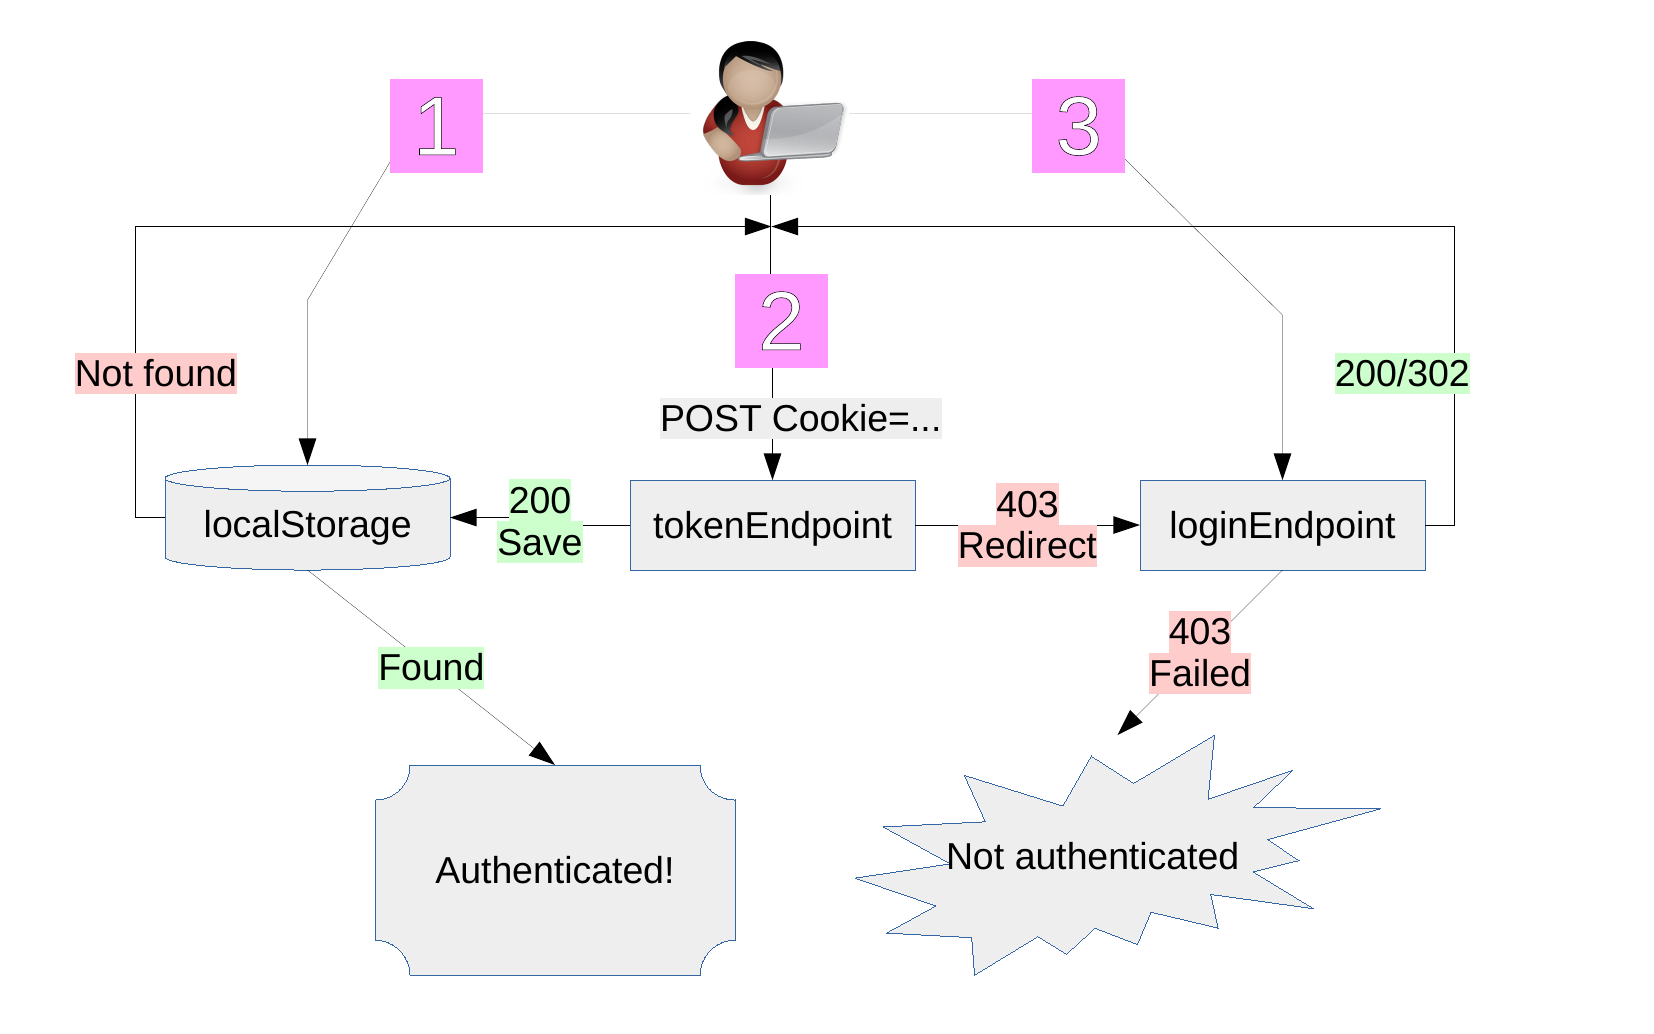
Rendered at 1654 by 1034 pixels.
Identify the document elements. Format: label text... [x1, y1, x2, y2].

text_box Not authenticated [855, 735, 1381, 976]
text_box 1 [375, 72, 498, 181]
text_box Not found [60, 345, 252, 402]
picture [690, 32, 850, 196]
text_box 2 [720, 267, 843, 376]
text_box loginEndpoint [1140, 480, 1426, 571]
text_box 200/302 [1320, 345, 1485, 402]
text_box tokenEndpoint [630, 480, 916, 571]
text_box localStorage [165, 479, 451, 571]
text_box 3 [1017, 72, 1141, 181]
text_box Authenticated! [375, 765, 736, 976]
text_box POST Cookie=... [645, 390, 957, 447]
